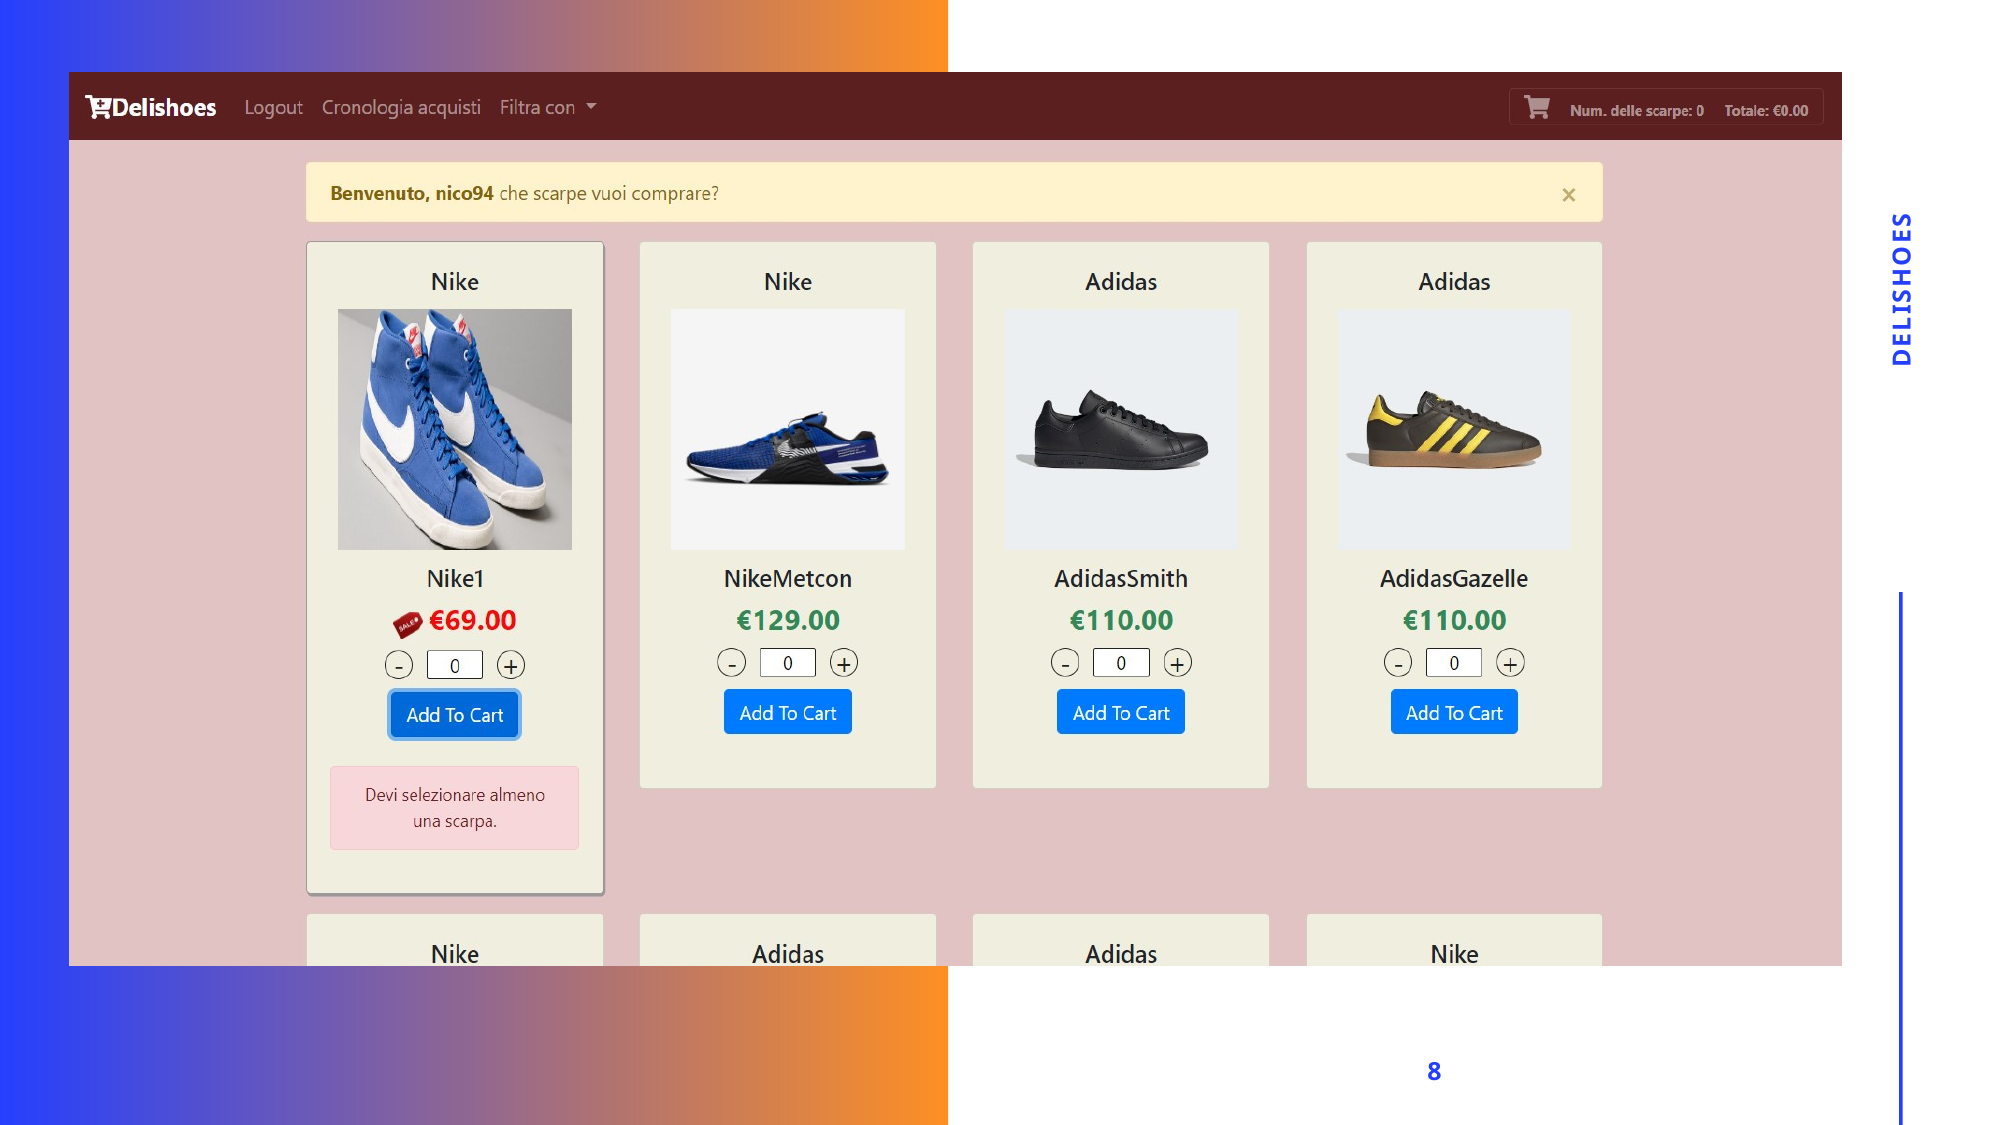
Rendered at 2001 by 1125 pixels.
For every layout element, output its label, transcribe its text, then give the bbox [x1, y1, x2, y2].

picture [69, 73, 1842, 966]
text_box delishoes [1870, 0, 1931, 582]
text_box ‹N› [1412, 1042, 1863, 1103]
